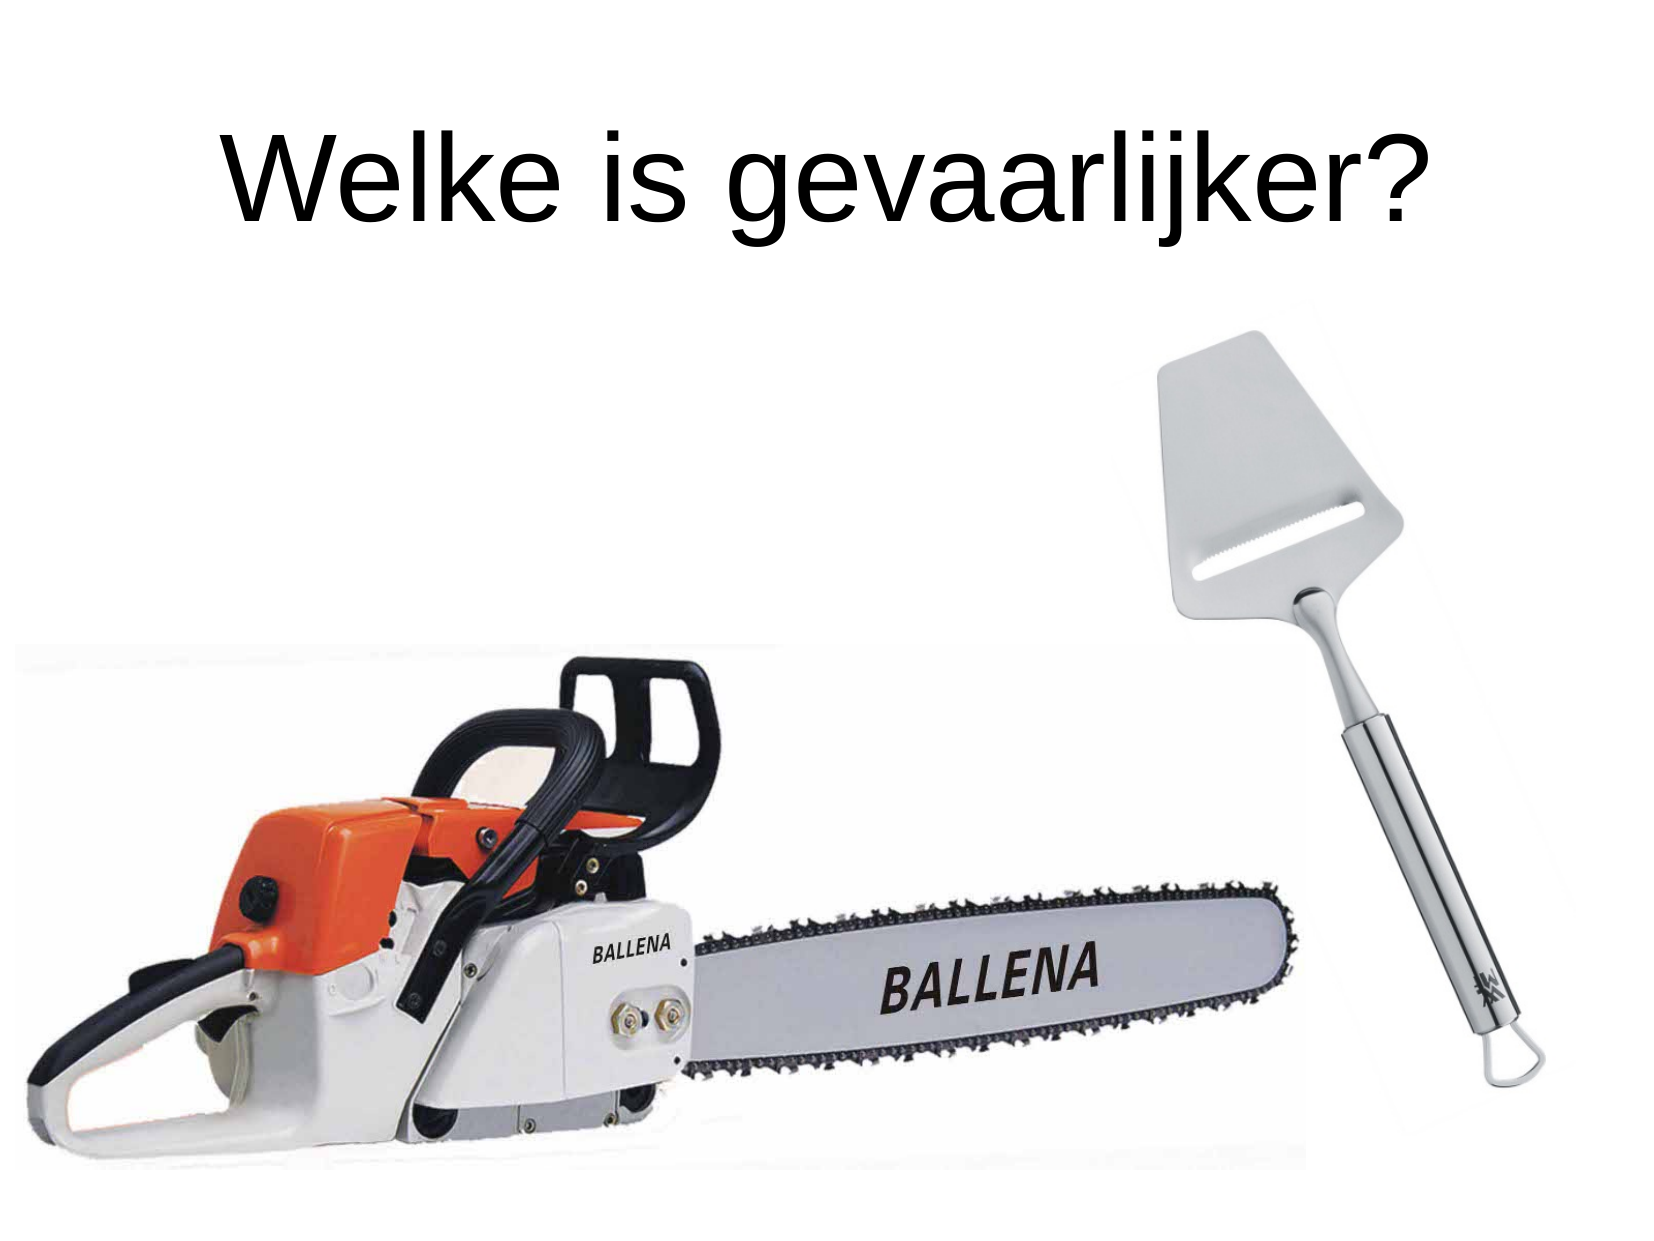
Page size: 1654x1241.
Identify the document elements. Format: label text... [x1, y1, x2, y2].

text_box Welke is gevaarlijker? [16, 100, 1637, 256]
picture [15, 299, 1576, 1170]
